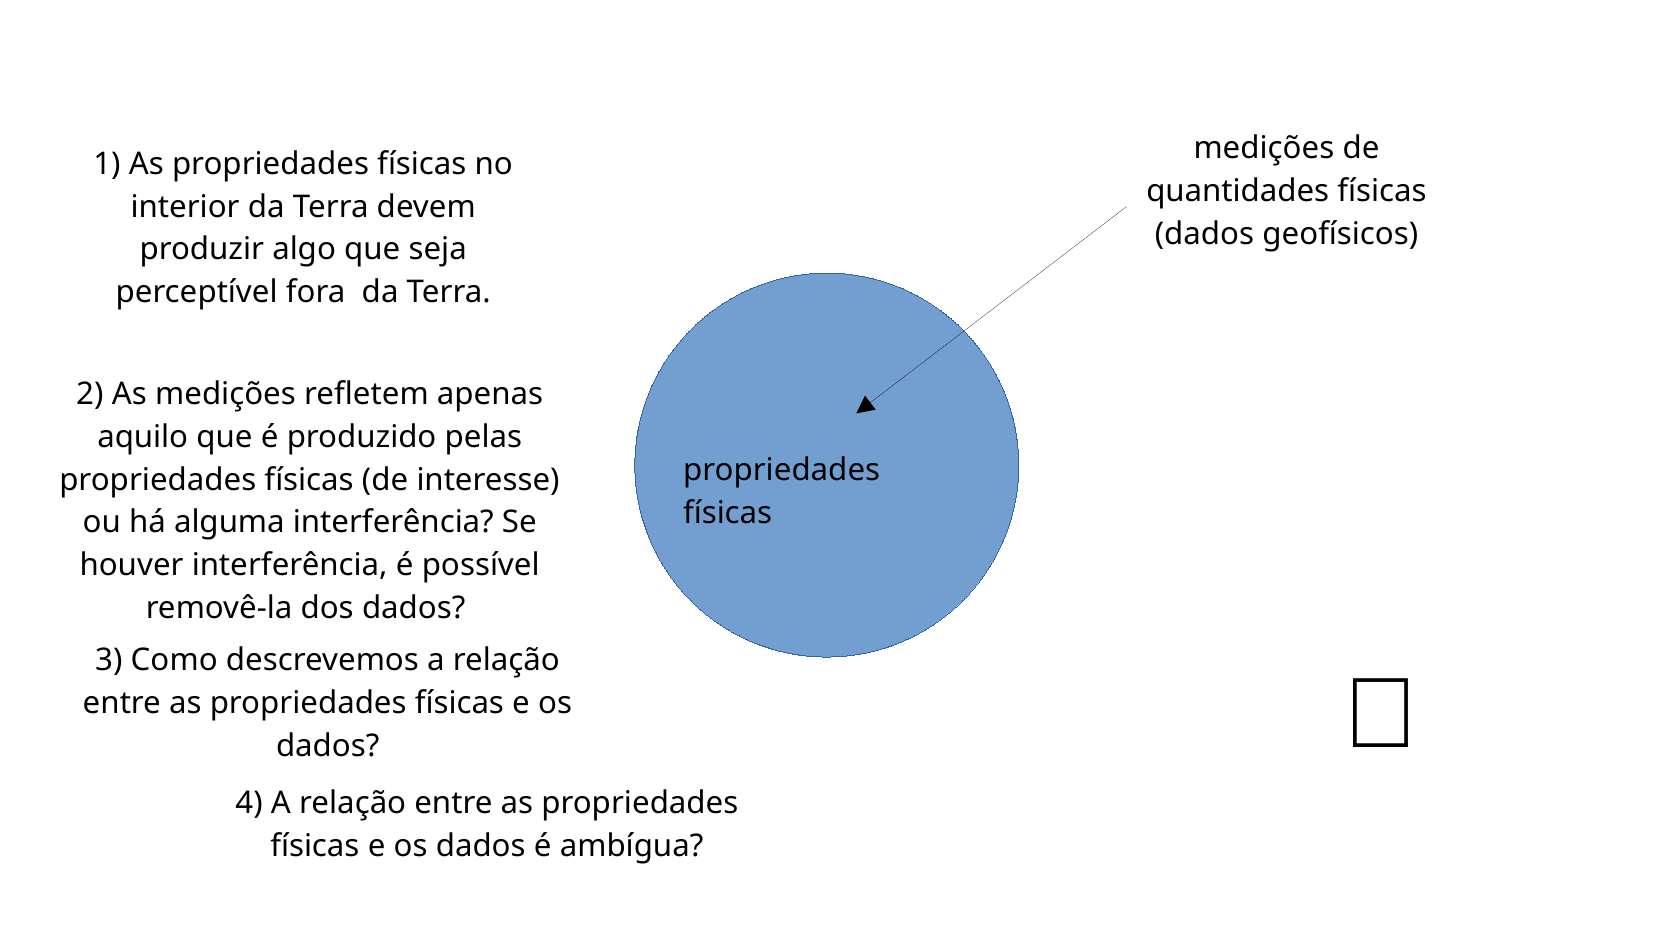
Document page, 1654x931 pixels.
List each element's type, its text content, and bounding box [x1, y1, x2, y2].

text_box 4) A relação entre as propriedades físicas e os dados é ambígua? [206, 772, 768, 857]
text_box medições de quantidades físicas (dados geofísicos) [1126, 117, 1447, 237]
text_box propriedades físicas [668, 439, 989, 490]
text_box 3) Como descrevemos a relação entre as propriedades físicas e os dados? [47, 629, 609, 714]
text_box [634, 273, 1019, 658]
text_box 2) As medições refletem apenas aquilo que é produzido pelas propriedades físicas (de interesse) ou há alguma interferência? Se houver interferência, é possível removê-la dos dados? [29, 363, 591, 591]
text_box 1) As propriedades físicas no interior da Terra devem produzir algo que seja perceptível fora da Terra. [69, 133, 538, 287]
text_box 🤔 [1328, 649, 1503, 806]
